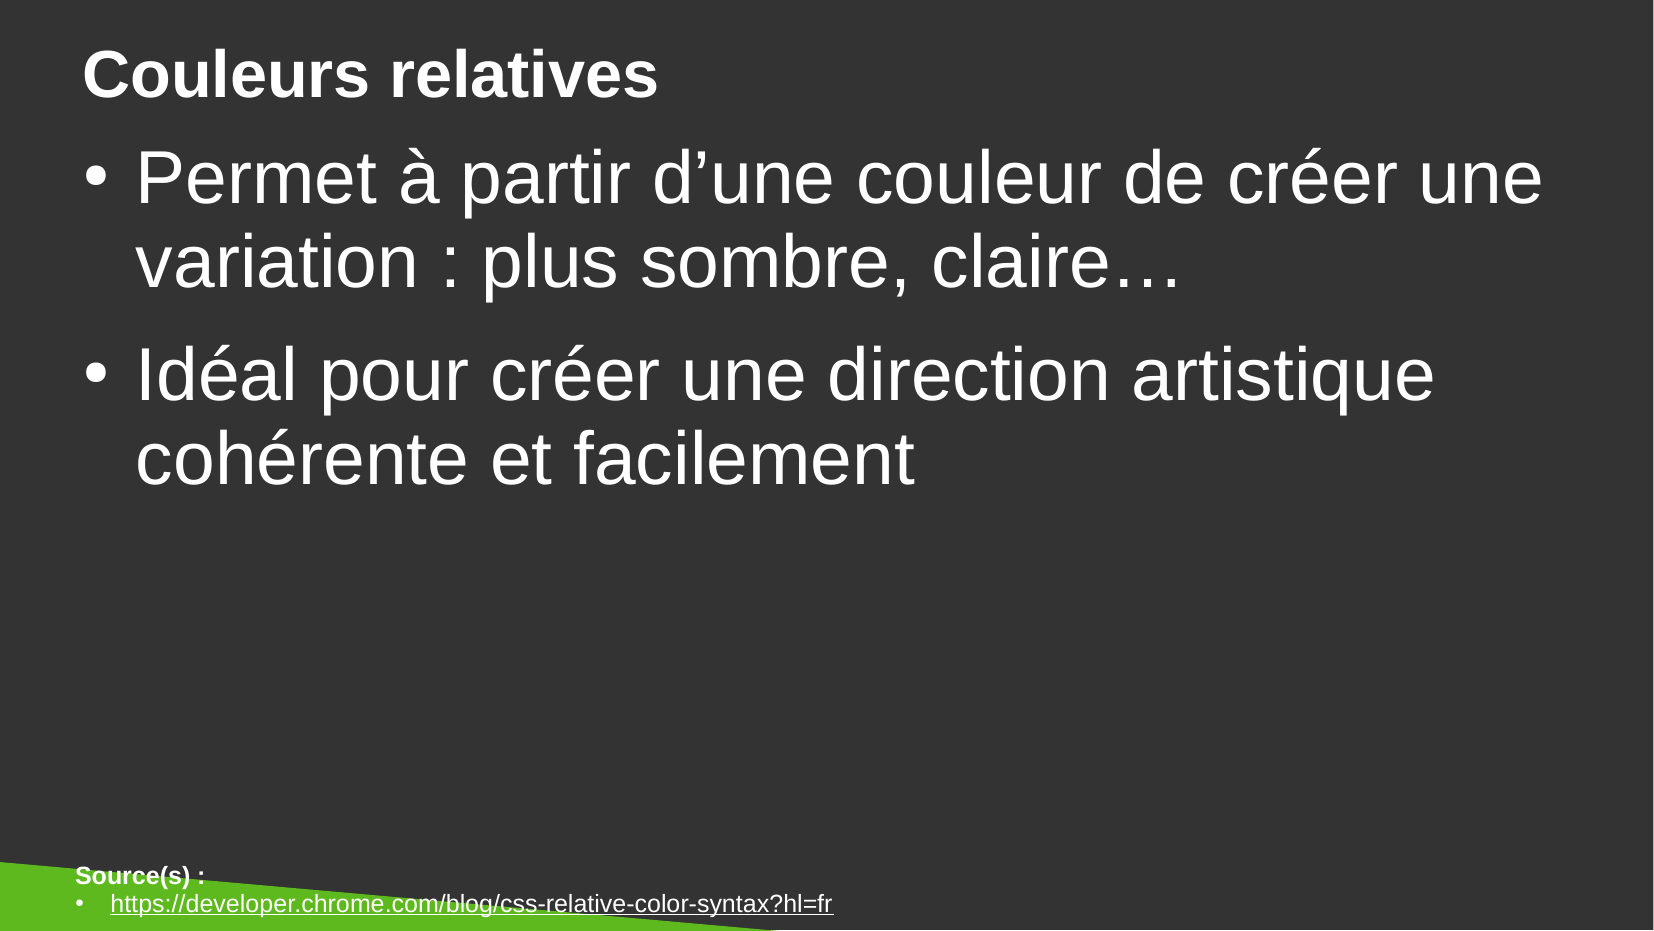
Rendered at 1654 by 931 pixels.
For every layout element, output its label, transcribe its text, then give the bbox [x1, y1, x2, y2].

text_box Source(s) : https://developer.chrome.com/blog/css-relative-color-syntax?hl=fr [60, 850, 1546, 926]
list Permet à partir d’une couleur de créer une variation : plus sombre, claire… Idéal pour créer une direction artistique cohérente et facilement [64, 135, 1604, 839]
text_box [0, 862, 779, 931]
title Couleurs relatives [82, 37, 1571, 122]
